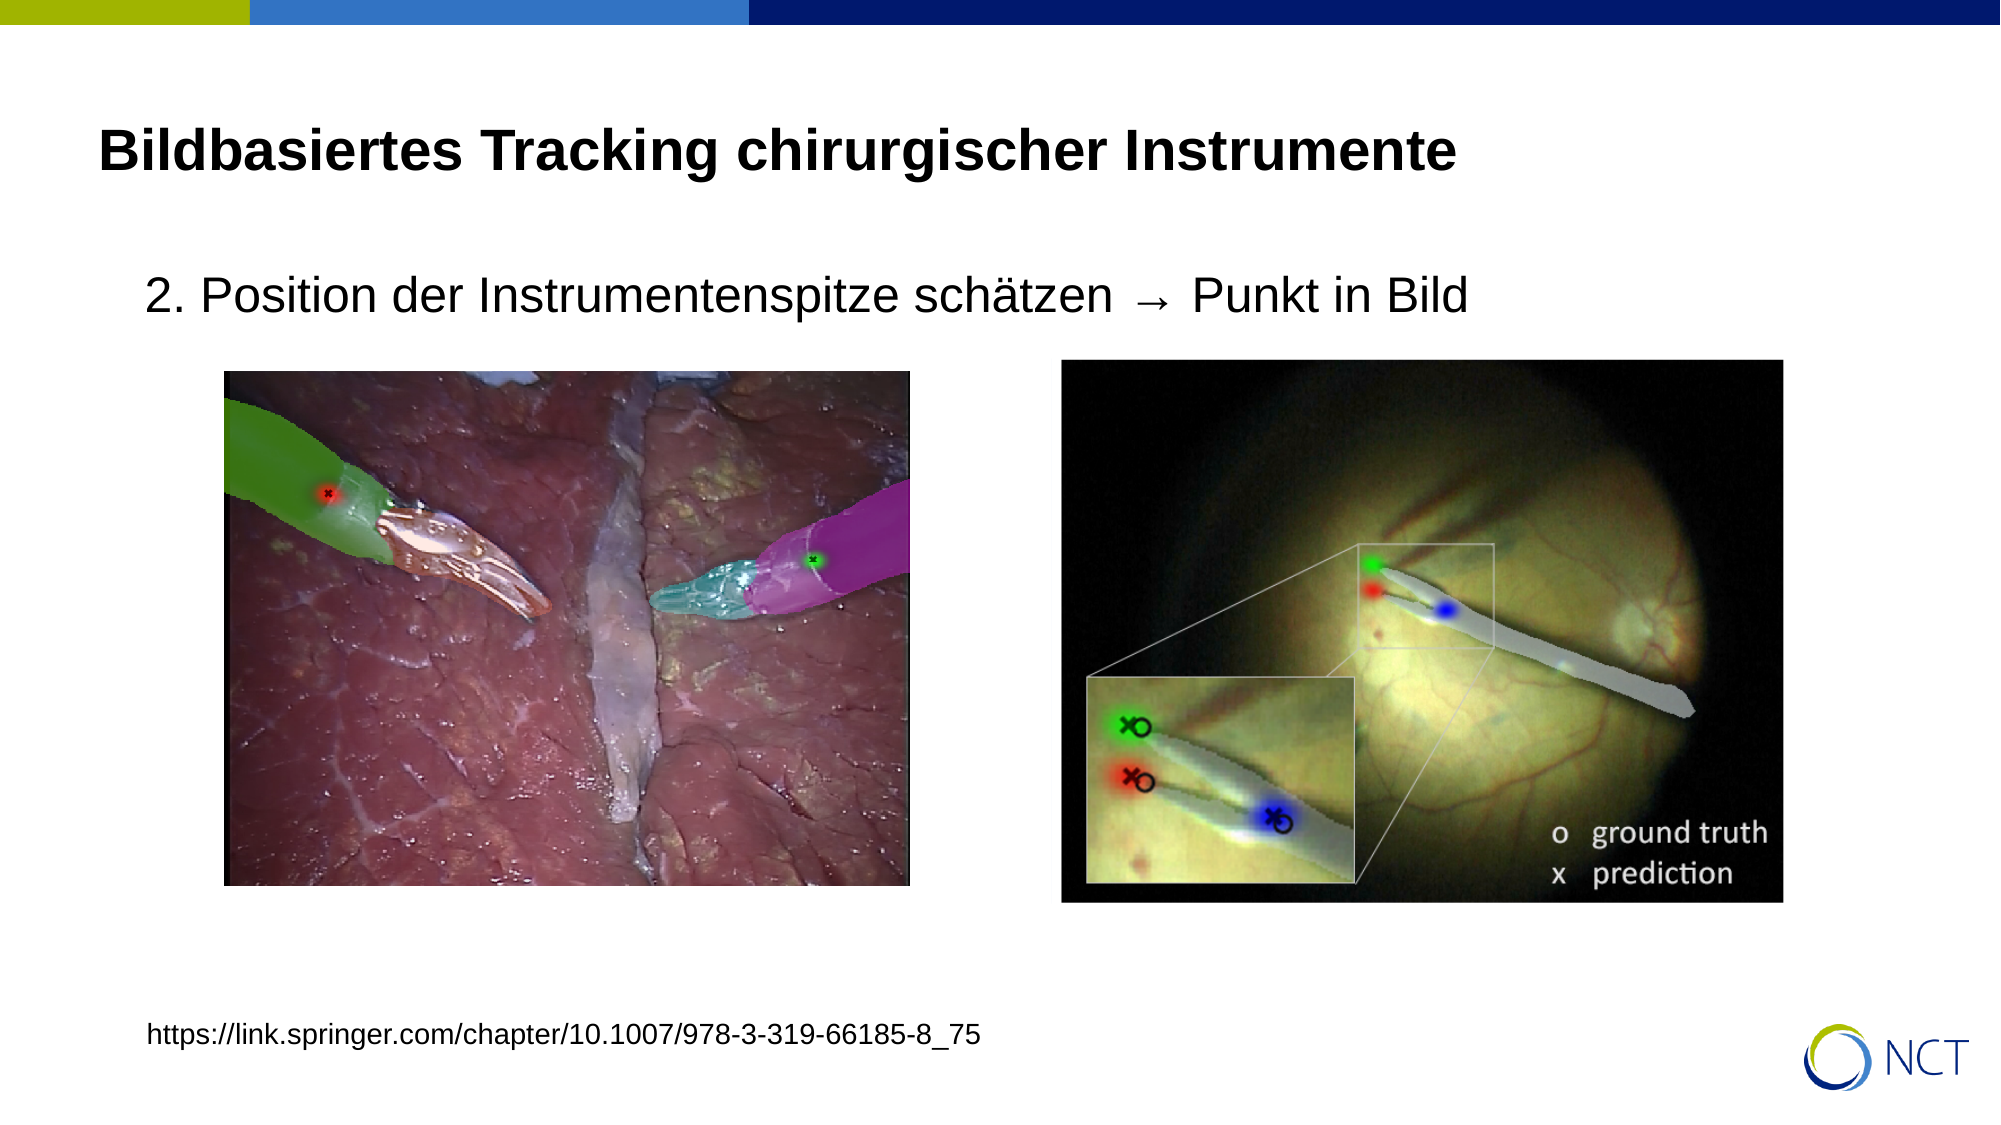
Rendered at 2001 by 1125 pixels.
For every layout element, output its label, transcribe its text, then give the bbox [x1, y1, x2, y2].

picture [224, 371, 910, 886]
picture [1051, 354, 1784, 922]
text_box https://link.springer.com/chapter/10.1007/978-3-319-66185-8_75 [131, 1010, 1229, 1068]
title Bildbasiertes Tracking chirurgischer Instrumente [98, 112, 1890, 259]
text_box 2. Position der Instrumentenspitze schätzen → Punkt in Bild [94, 259, 1890, 934]
picture [1804, 1024, 1969, 1091]
